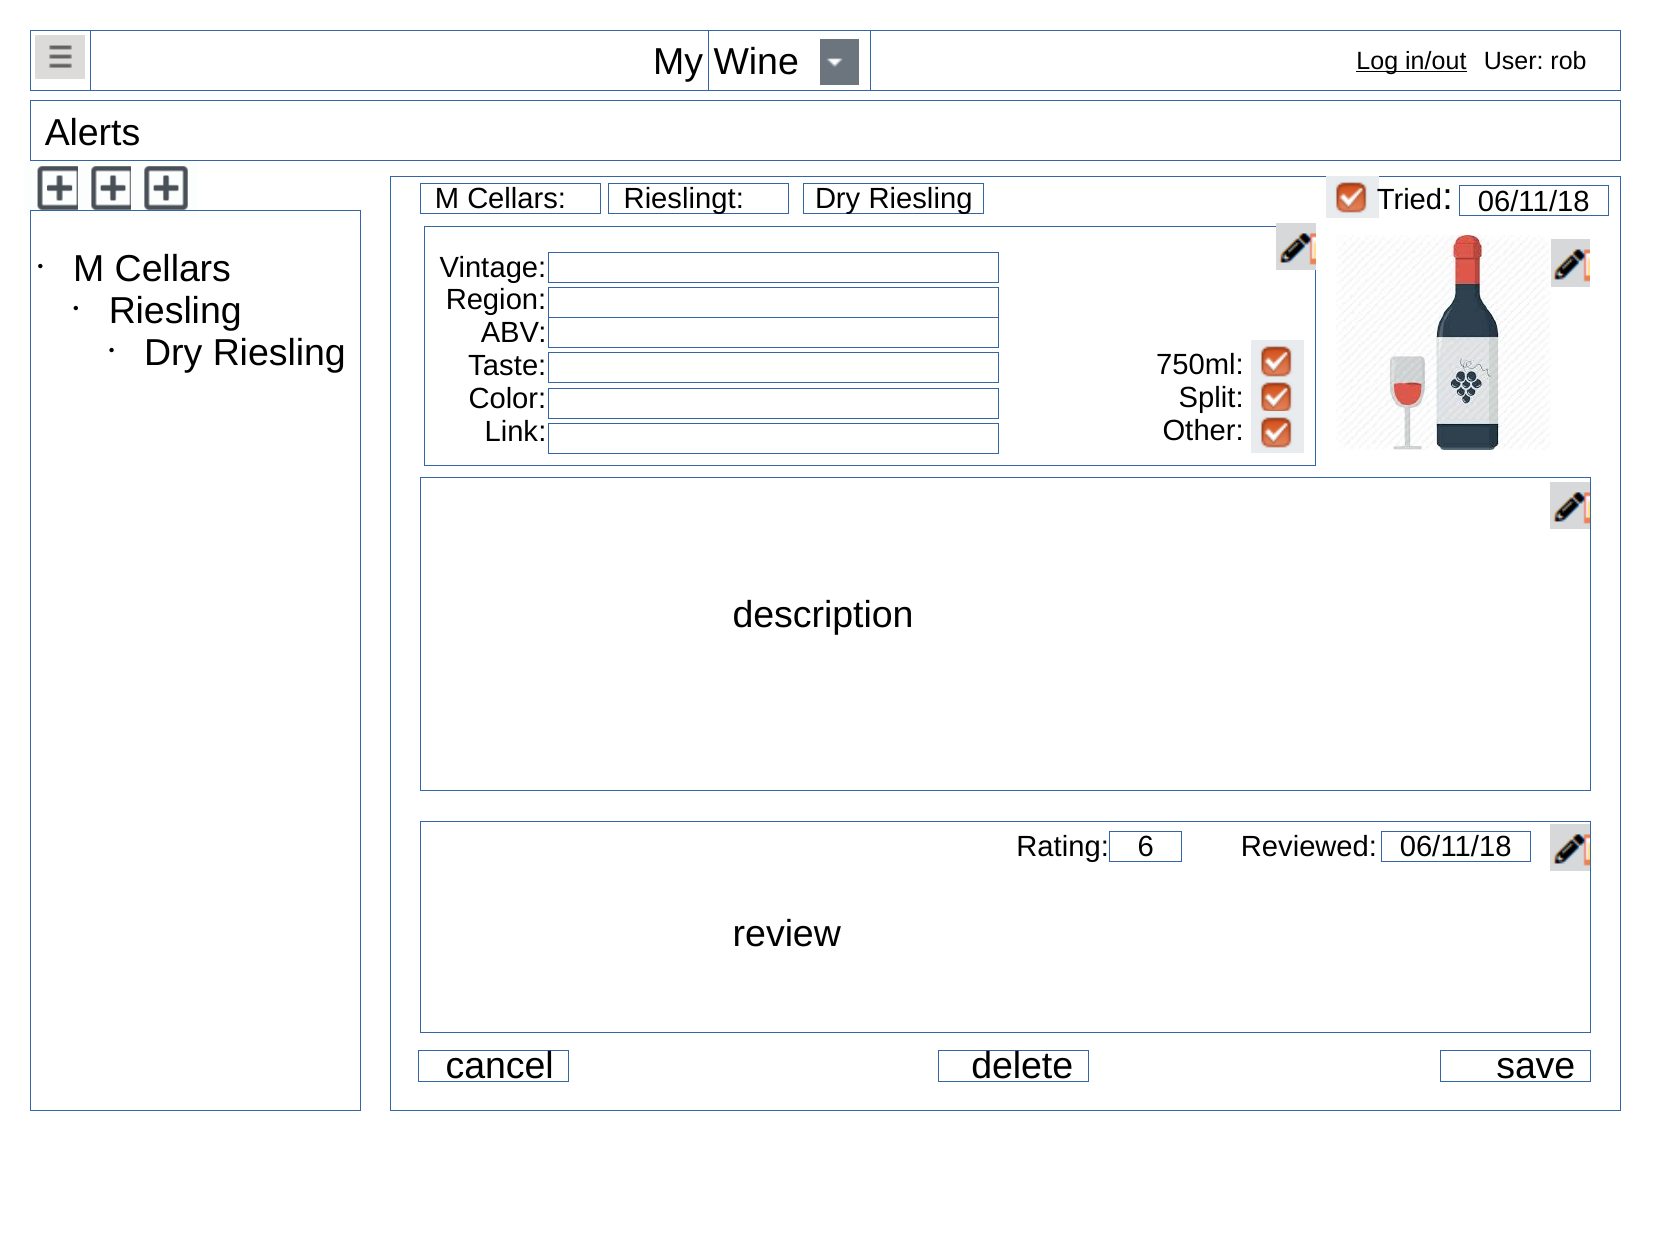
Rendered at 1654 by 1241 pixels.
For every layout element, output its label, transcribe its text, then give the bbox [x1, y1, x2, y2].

text_box Alerts [30, 104, 156, 161]
text_box 6 [1109, 831, 1182, 862]
picture [1336, 235, 1590, 451]
text_box [548, 388, 999, 419]
text_box [548, 352, 999, 383]
text_box save [1440, 1050, 1591, 1082]
text_box My Wine [709, 33, 814, 90]
picture [1251, 340, 1304, 453]
text_box Dry Riesling [803, 183, 984, 214]
text_box My Wine [638, 33, 708, 91]
picture [820, 39, 859, 85]
picture [1326, 176, 1362, 218]
text_box [548, 423, 999, 454]
text_box Reviewed: [1225, 822, 1393, 870]
text_box Tried: [1362, 168, 1478, 226]
picture [1276, 223, 1316, 271]
picture [31, 211, 197, 216]
text_box 06/11/18 [1381, 831, 1531, 862]
text_box description [717, 586, 929, 643]
text_box Log in/out [1341, 39, 1482, 82]
text_box cancel [418, 1050, 569, 1082]
picture [35, 35, 85, 79]
picture [24, 160, 197, 216]
text_box Vintage: Region: ABV: Taste: Color: Link: [425, 243, 571, 465]
text_box M Cellars Riesling Dry Riesling [23, 240, 391, 423]
picture [1550, 482, 1590, 529]
text_box M Cellars: [420, 183, 601, 214]
text_box User: rob [1482, 39, 1602, 82]
text_box Rieslingt: [608, 183, 789, 214]
picture [1550, 824, 1590, 871]
text_box 750ml: Split: Other: [1141, 340, 1259, 455]
text_box [548, 287, 999, 348]
text_box [548, 252, 999, 283]
text_box review [717, 904, 856, 962]
text_box delete [938, 1050, 1089, 1082]
text_box Rating: [1001, 822, 1125, 870]
text_box 06/11/18 [1459, 185, 1609, 216]
